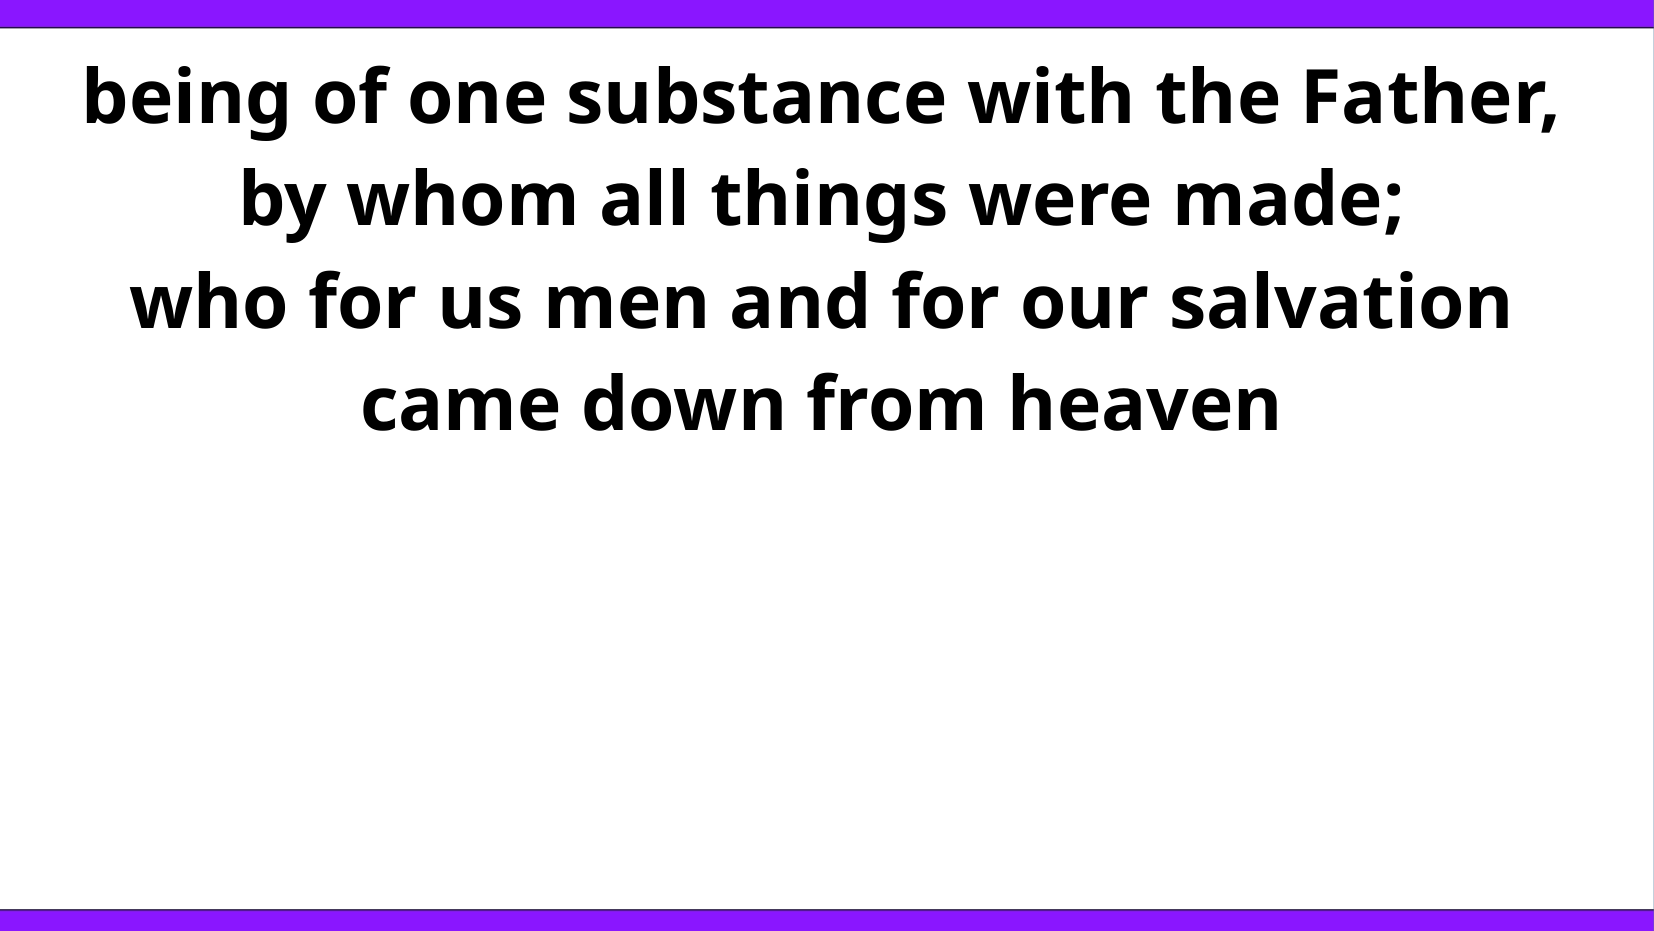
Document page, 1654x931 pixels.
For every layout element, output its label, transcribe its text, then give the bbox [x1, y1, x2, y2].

text_box being of one substance with the Father, by whom all things were made; who for us men and for our salvation came down from heaven [49, 35, 1595, 451]
picture [0, 0, 1654, 931]
